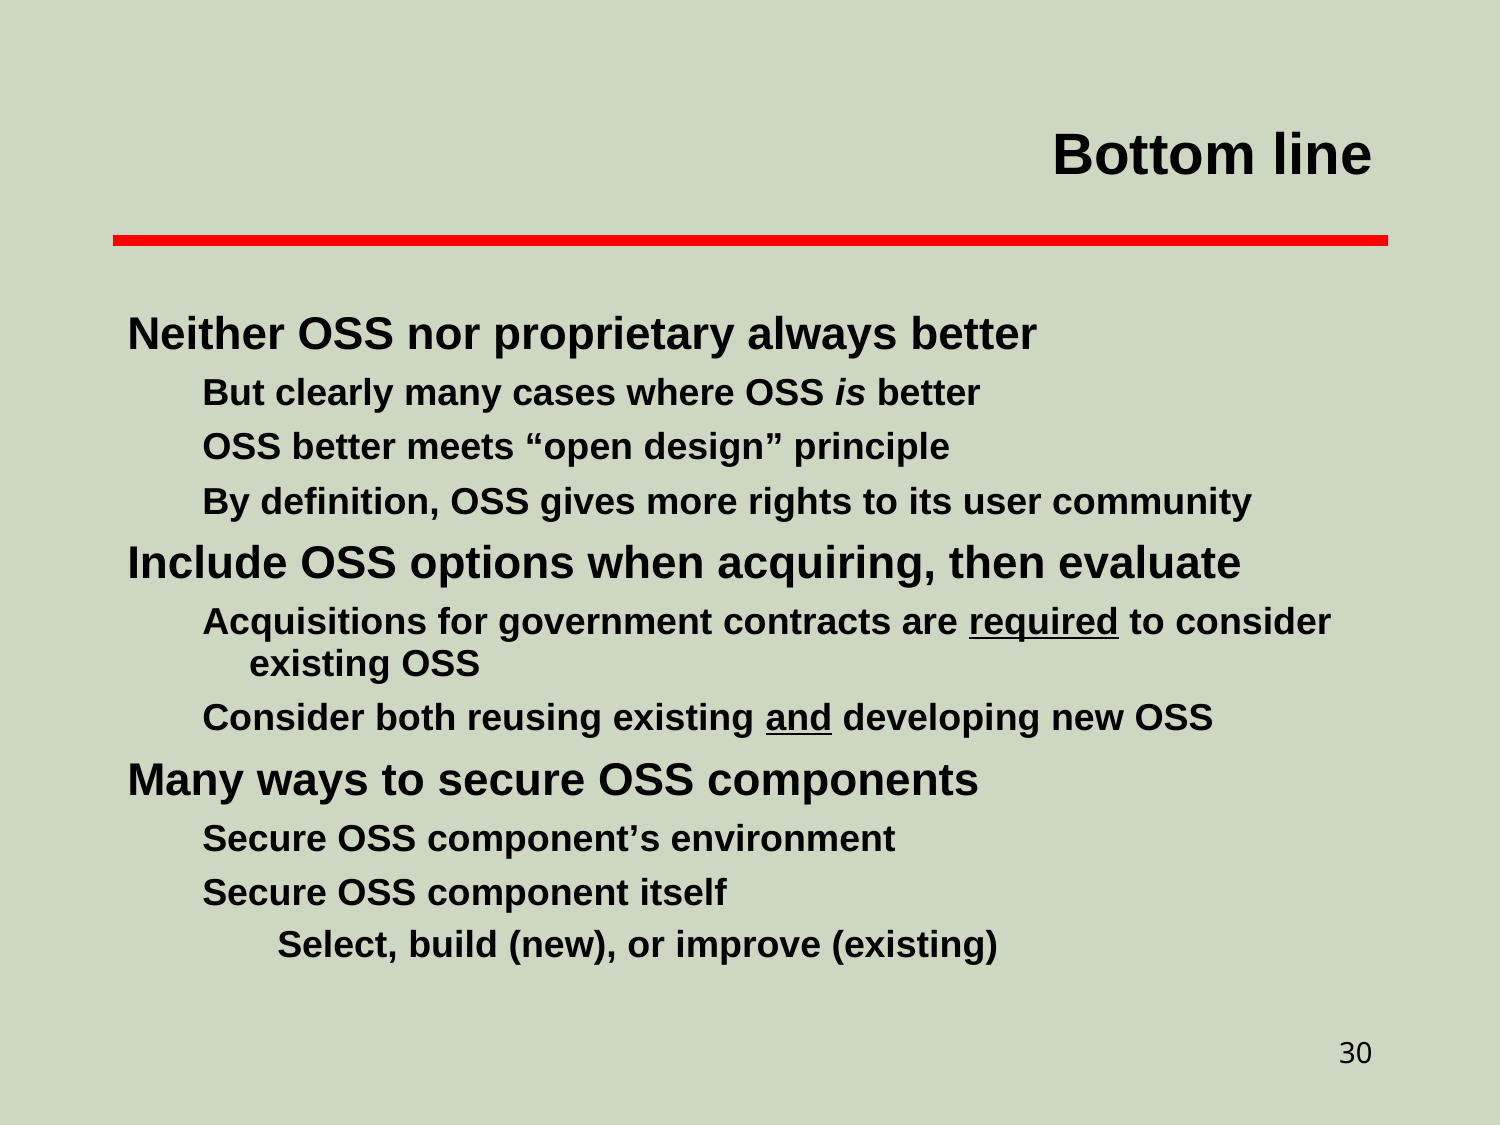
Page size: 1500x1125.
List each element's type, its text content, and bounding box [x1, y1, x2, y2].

list Neither OSS nor proprietary always better But clearly many cases where OSS is better OSS better meets “open design” principle By definition, OSS gives more rights to its user community Include OSS options when acquiring, then evaluate Acquisitions for government contracts are required to consider existing OSS Consider both reusing existing and developing new OSS Many ways to secure OSS components Secure OSS component’s environment Secure OSS component itself Select, build (new), or improve (existing) [112, 299, 1388, 1000]
title Bottom line [337, 85, 1388, 224]
